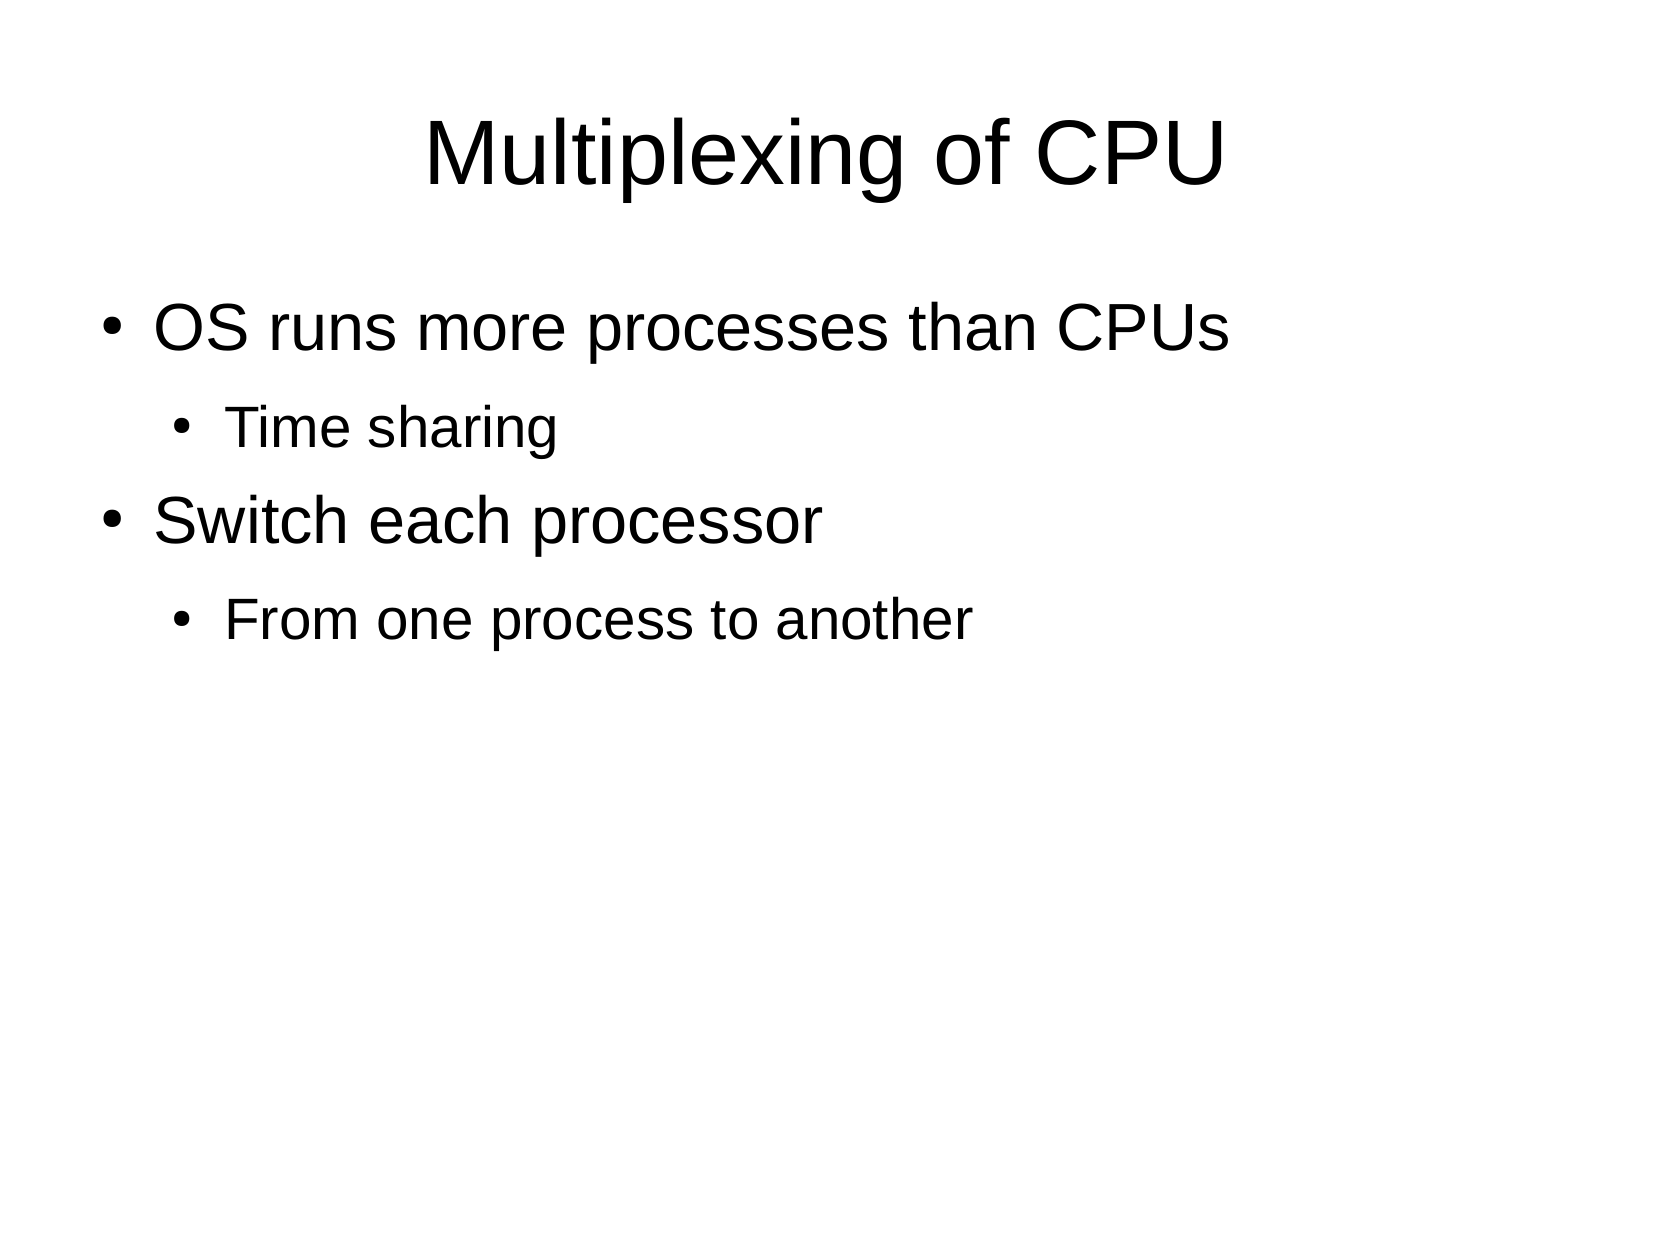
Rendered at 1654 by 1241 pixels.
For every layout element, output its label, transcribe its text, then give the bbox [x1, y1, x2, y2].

list OS runs more processes than CPUs Time sharing Switch each processor From one process to another [82, 290, 1571, 1010]
title Multiplexing of CPU [82, 49, 1571, 257]
